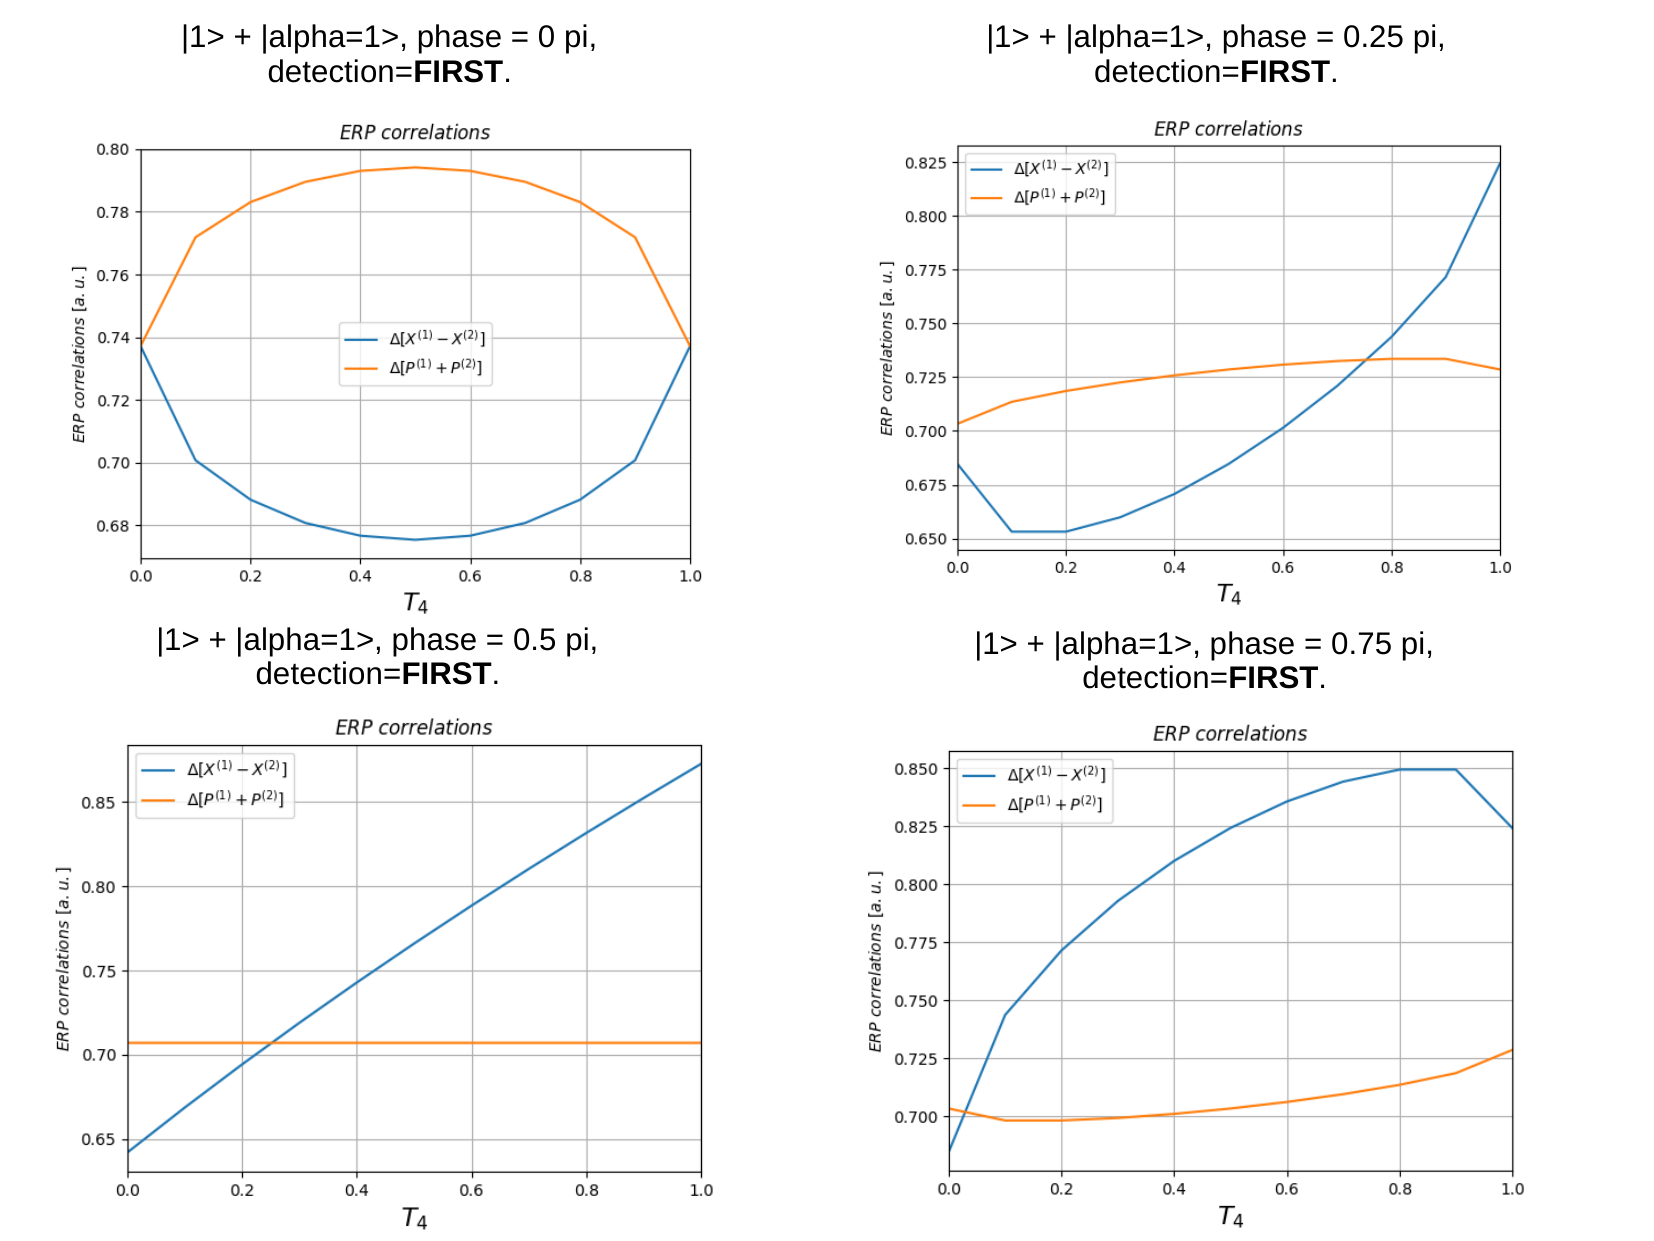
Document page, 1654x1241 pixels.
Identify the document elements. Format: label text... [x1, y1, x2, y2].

picture [870, 106, 1519, 608]
picture [858, 715, 1532, 1231]
title |1> + |alpha=1>, phase = 0 pi, detection=FIRST. [106, 13, 674, 95]
title |1> + |alpha=1>, phase = 0.5 pi, detection=FIRST. [94, 617, 662, 697]
title |1> + |alpha=1>, phase = 0.25 pi, detection=FIRST. [933, 13, 1501, 95]
picture [63, 118, 709, 617]
title |1> + |alpha=1>, phase = 0.75 pi, detection=FIRST. [921, 625, 1489, 696]
picture [47, 708, 721, 1237]
